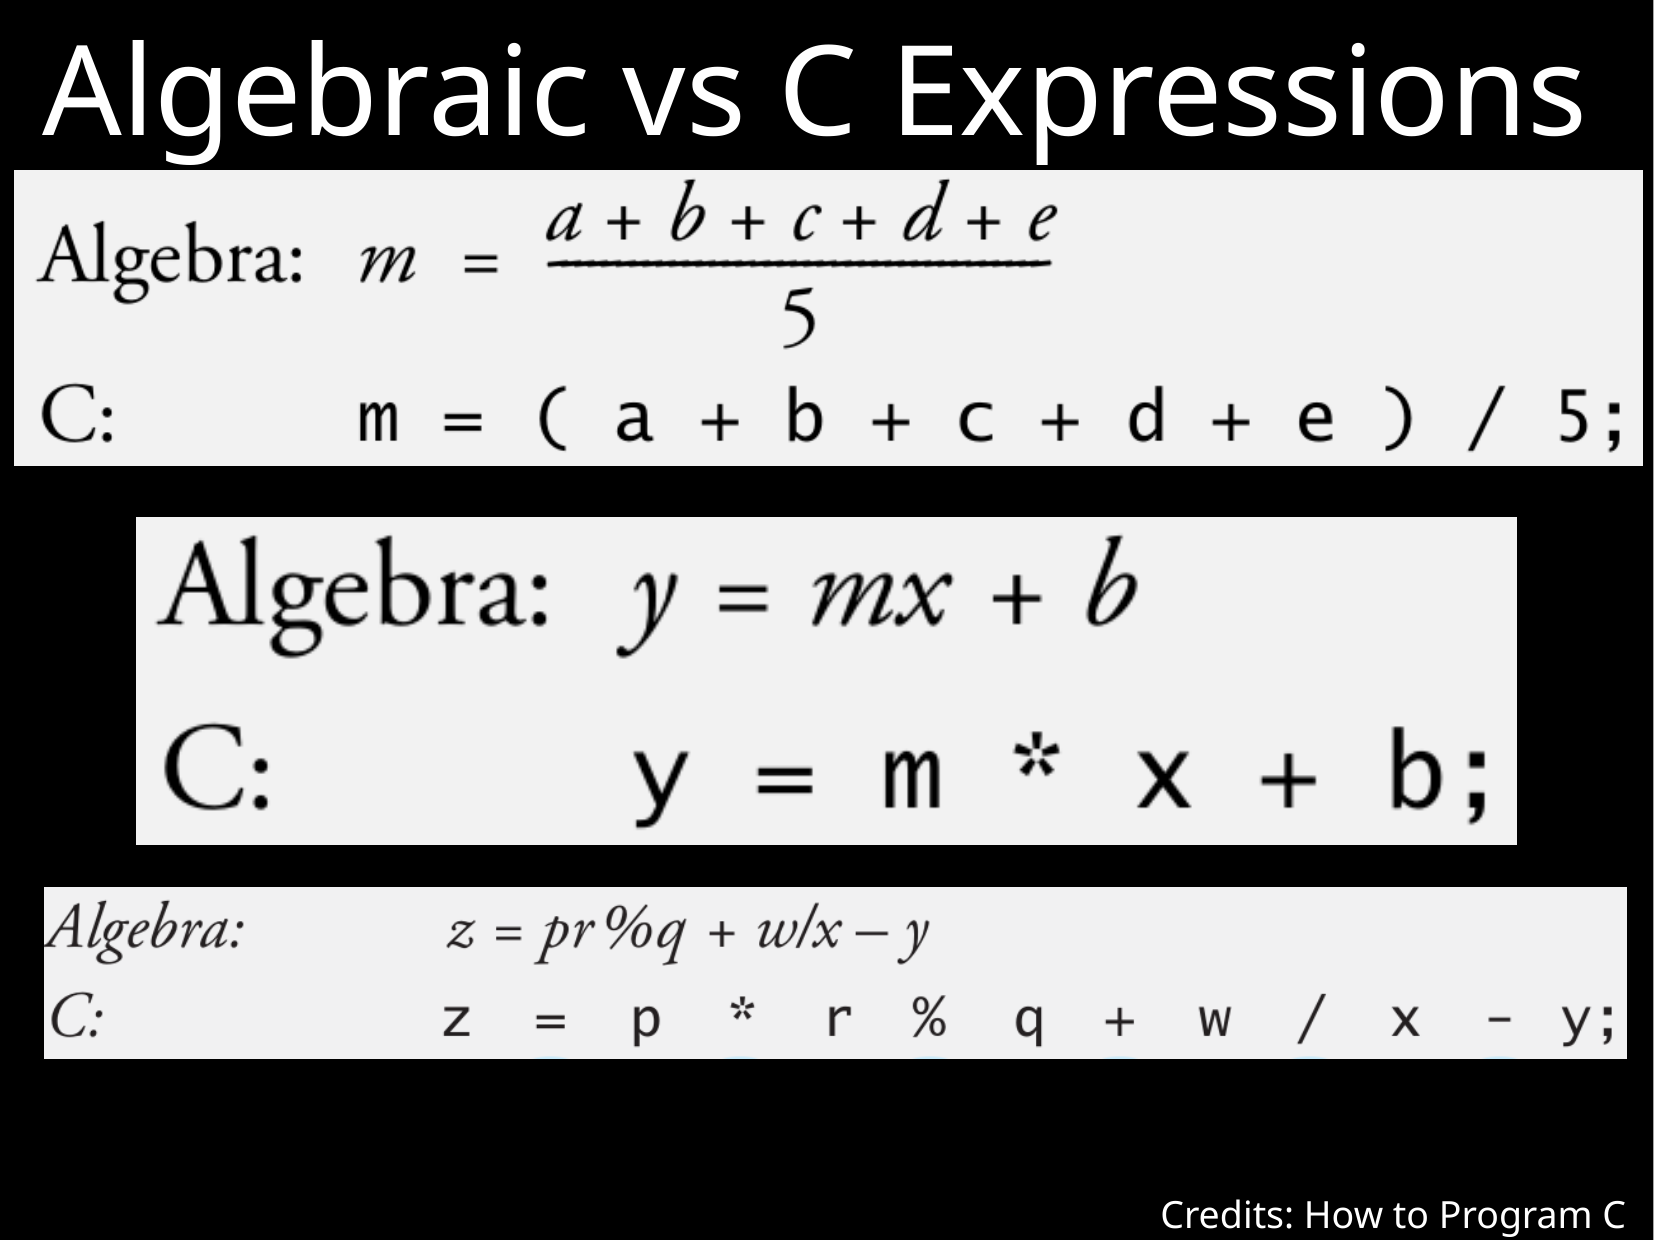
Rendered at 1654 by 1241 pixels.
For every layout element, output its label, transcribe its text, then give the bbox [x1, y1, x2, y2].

picture [44, 887, 1627, 1059]
picture [14, 170, 1643, 466]
picture [136, 517, 1517, 845]
text_box Credits: How to Program C [1145, 1181, 1647, 1241]
text_box Algebraic vs C Expressions [27, 0, 1626, 170]
